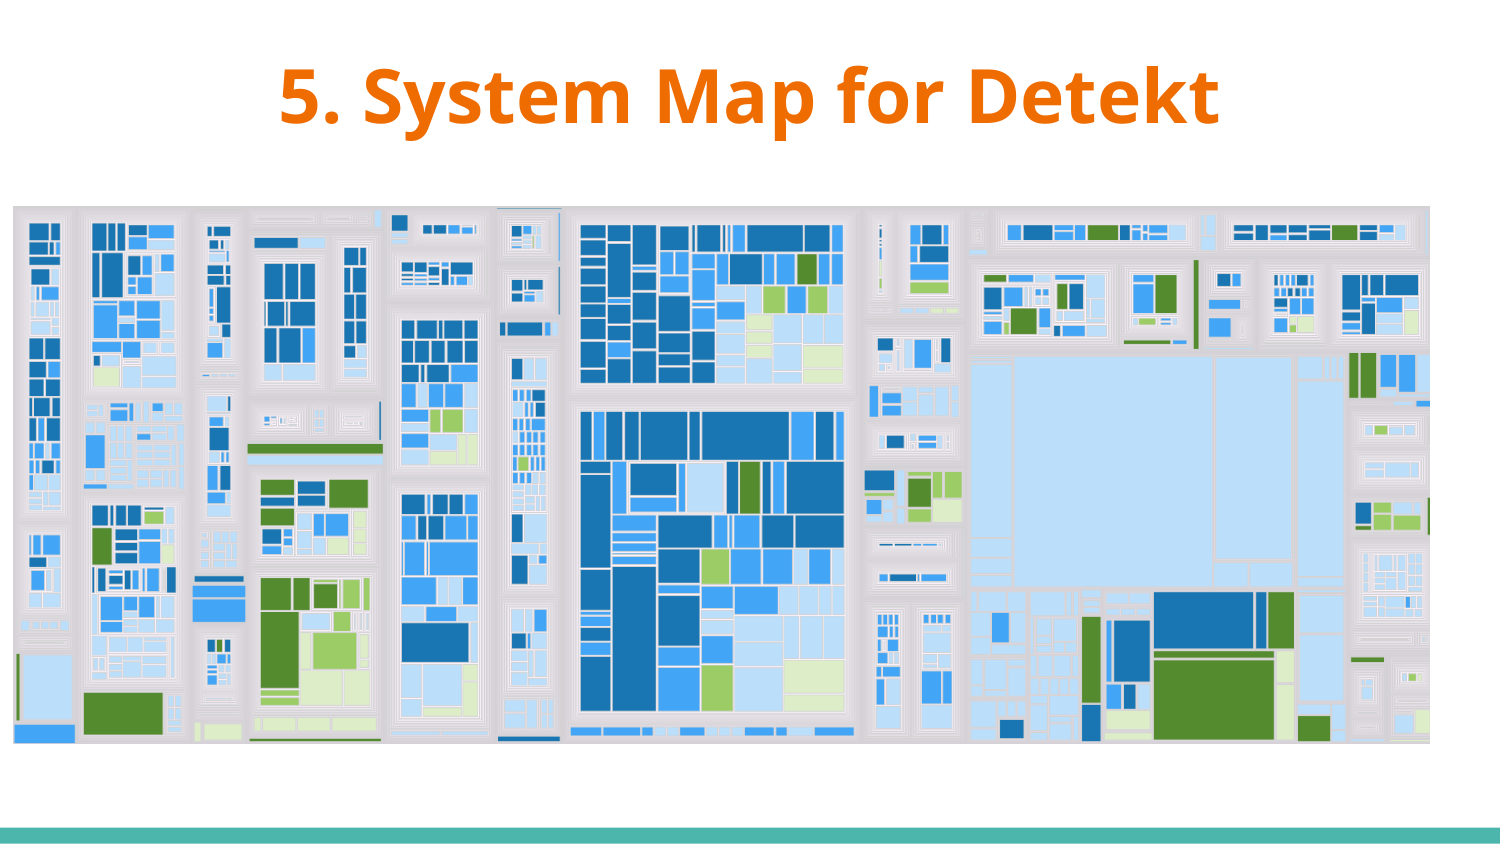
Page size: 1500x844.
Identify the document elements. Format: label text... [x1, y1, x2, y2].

picture [4, 206, 1430, 744]
title 5. System Map for Detekt [51, 55, 1449, 132]
